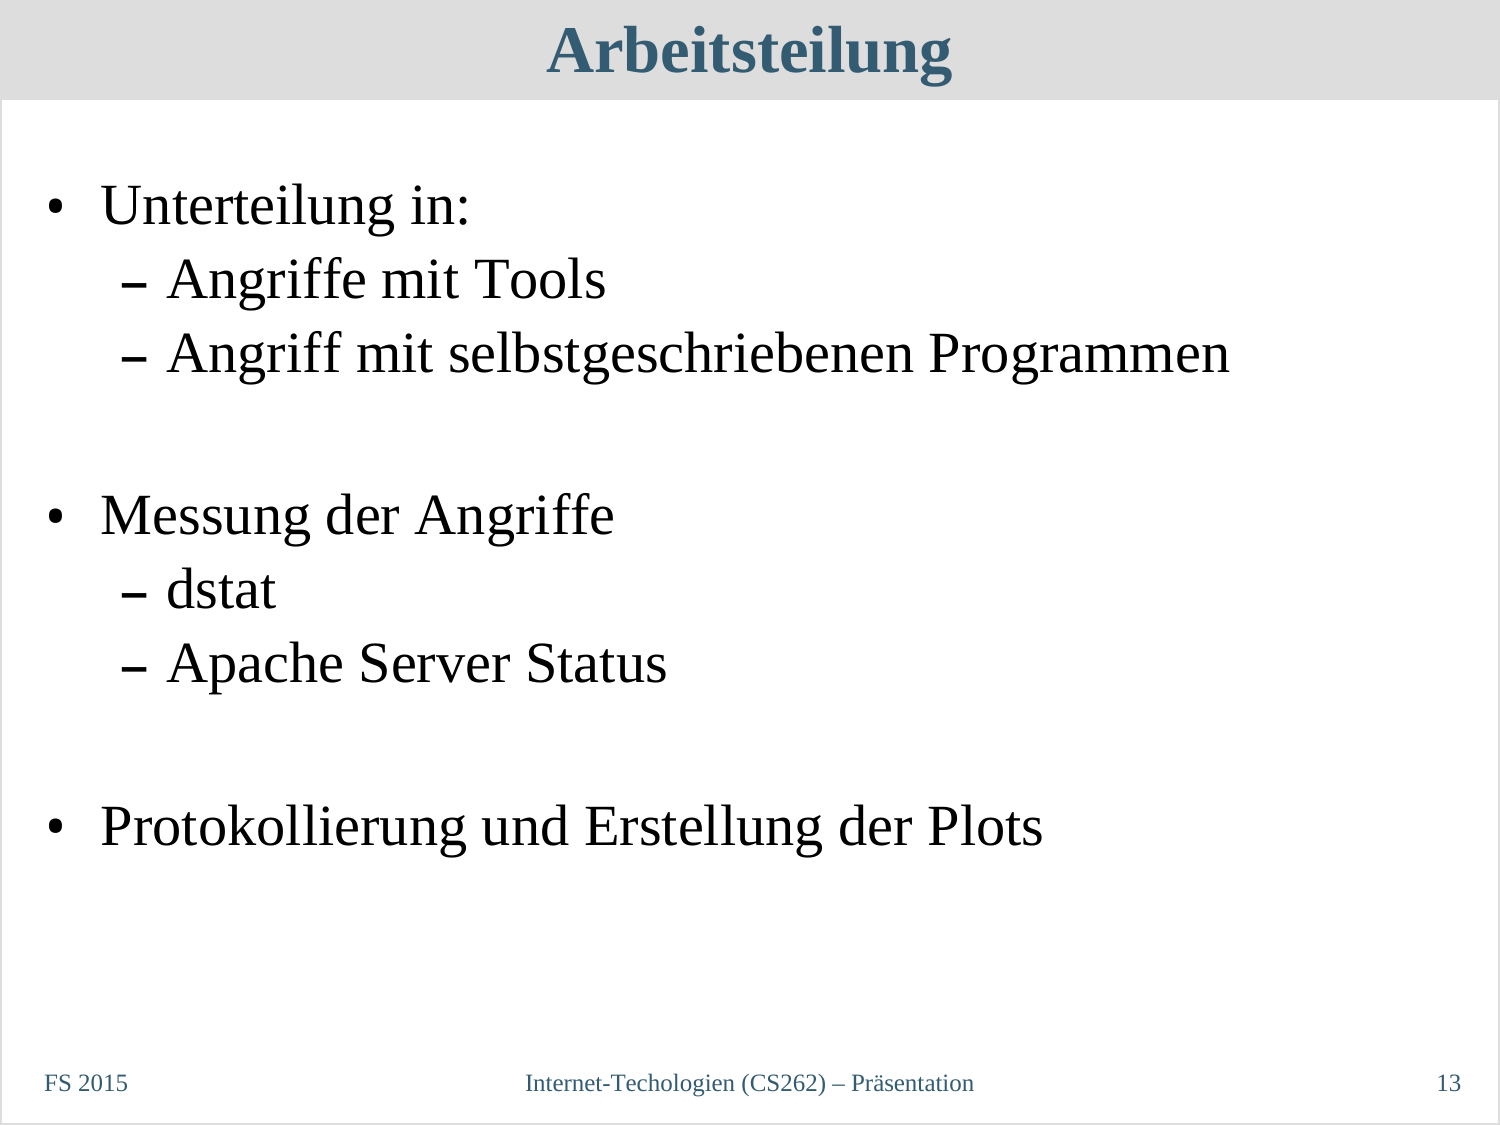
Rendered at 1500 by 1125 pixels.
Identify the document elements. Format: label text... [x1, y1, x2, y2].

list Unterteilung in: Angriffe mit Tools Angriff mit selbstgeschriebenen Programmen Messung der Angriffe dstat Apache Server Status Protokollierung und Erstellung der Plots [29, 104, 1447, 1016]
text_box FS 2015 [29, 1058, 195, 1097]
title Arbeitsteilung [0, 0, 1500, 100]
text_box <Nummer> [1375, 1058, 1477, 1097]
text_box Internet-Techologien (CS262) – Präsentation [300, 1058, 1201, 1107]
